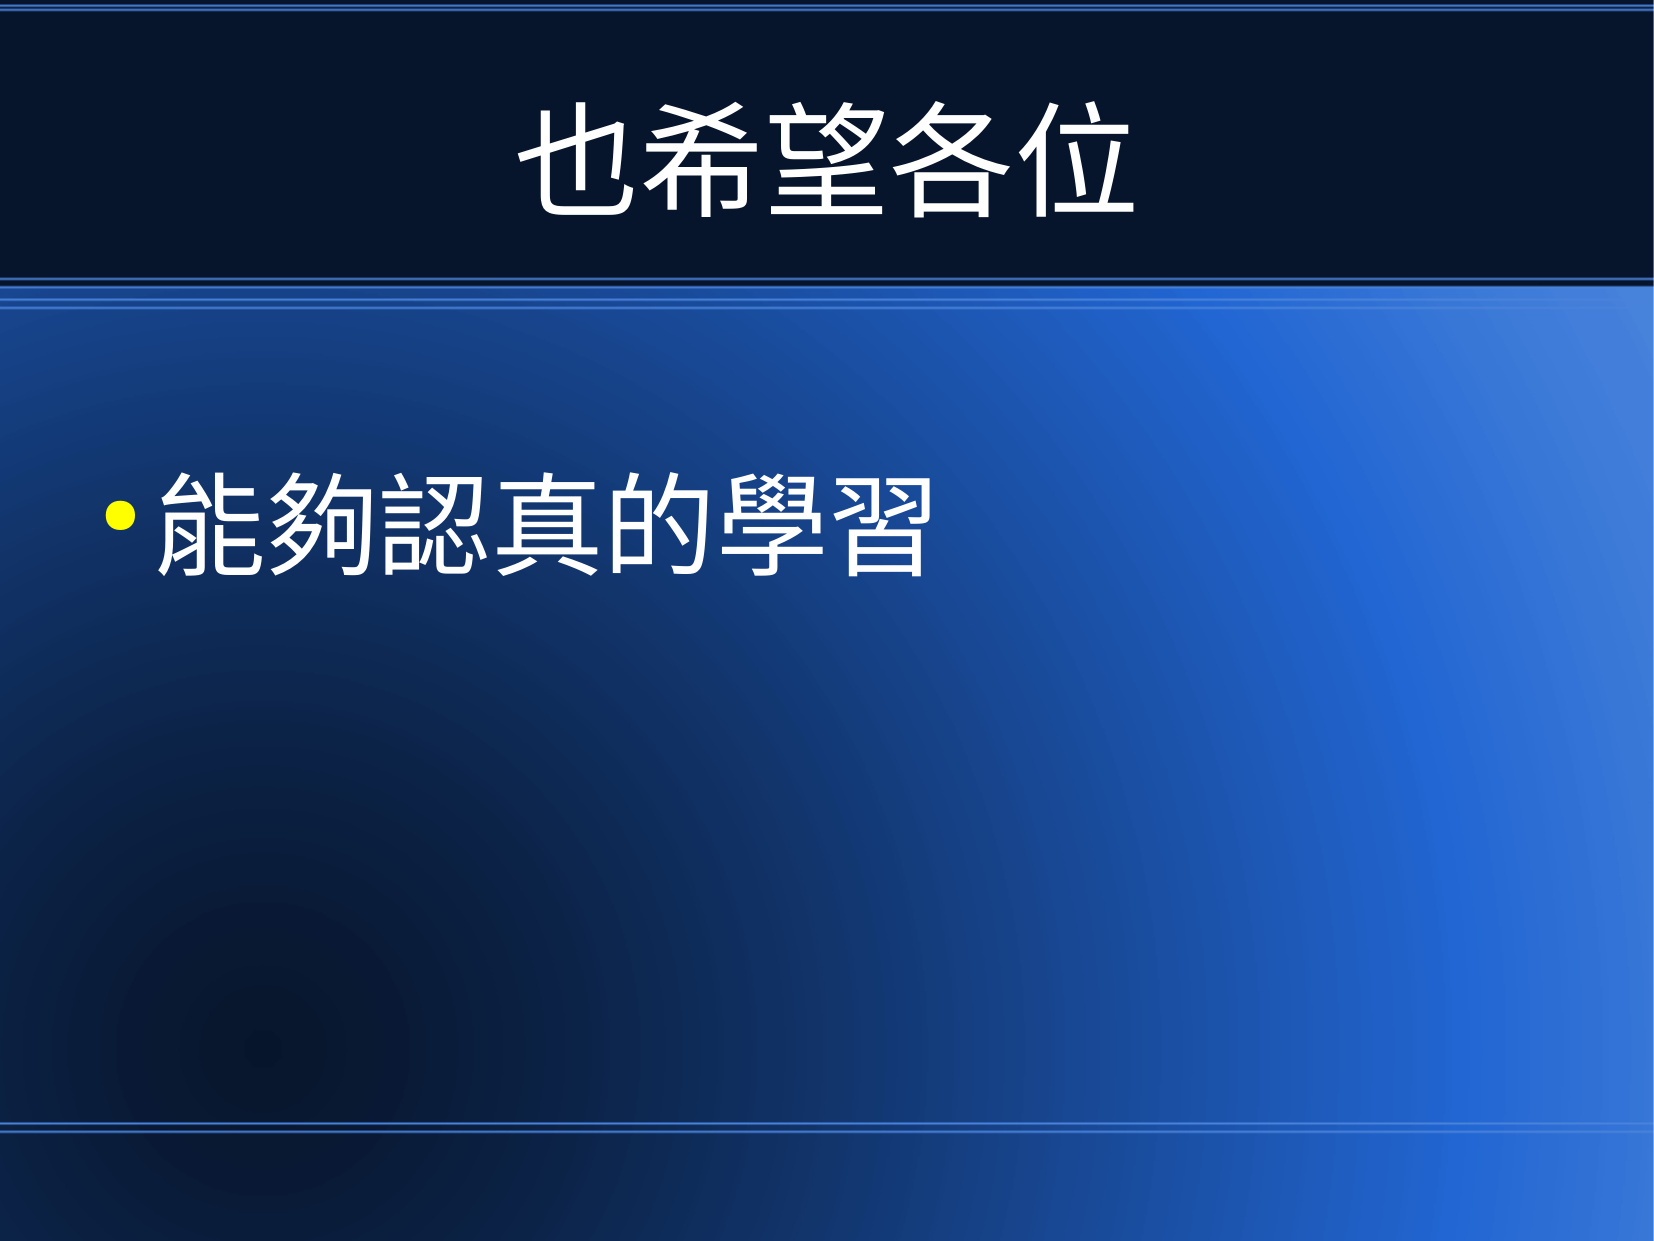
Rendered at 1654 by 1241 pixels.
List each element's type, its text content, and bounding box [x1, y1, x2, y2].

picture [0, 0, 1654, 1241]
list 能夠認真的學習 [82, 355, 1571, 1241]
title 也希望各位 [82, 49, 1571, 257]
